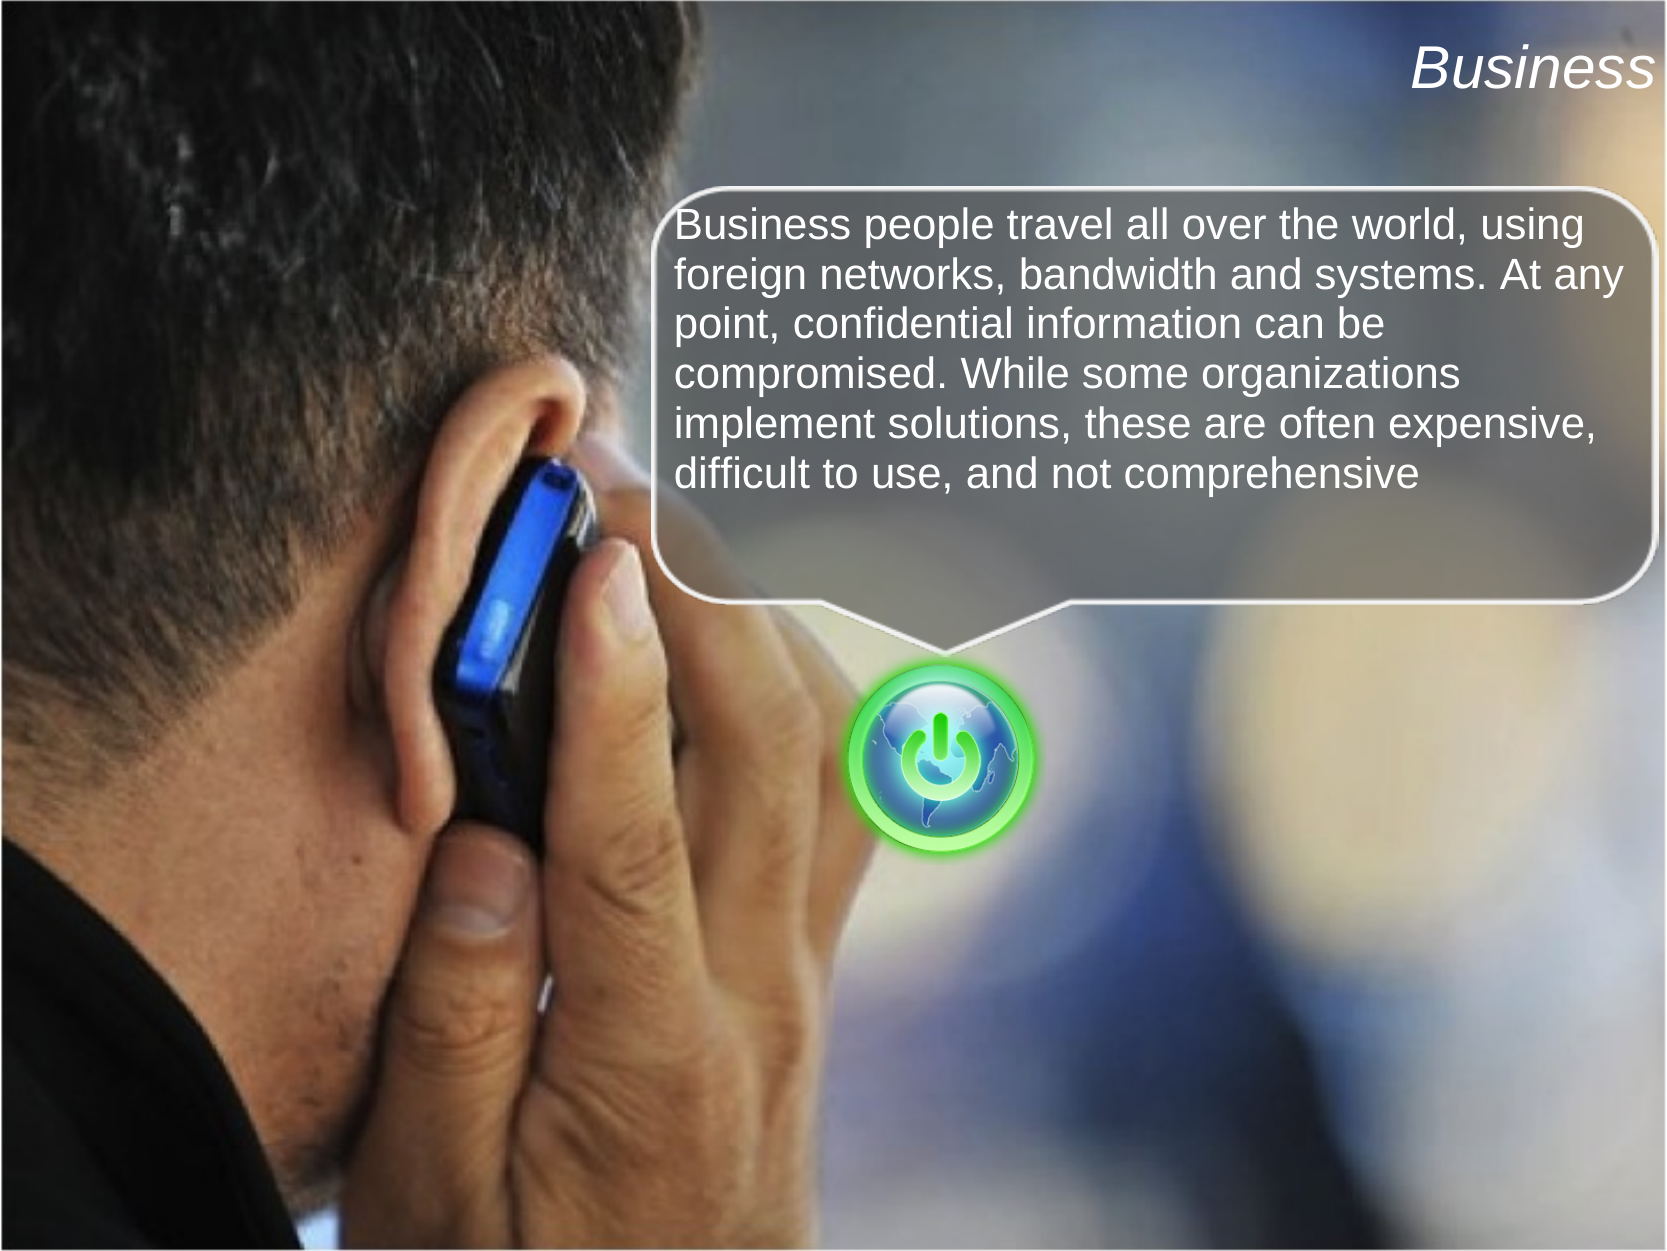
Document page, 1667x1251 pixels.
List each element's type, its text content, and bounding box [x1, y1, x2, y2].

picture [0, 0, 1667, 1251]
text_box Business [557, 33, 1657, 103]
text_box Business people travel all over the world, using foreign networks, bandwidth and systems. At any point, confidential information can be compromised. While some organizations implement solutions, these are often expensive, difficult to use, and not comprehensive [673, 199, 1657, 499]
